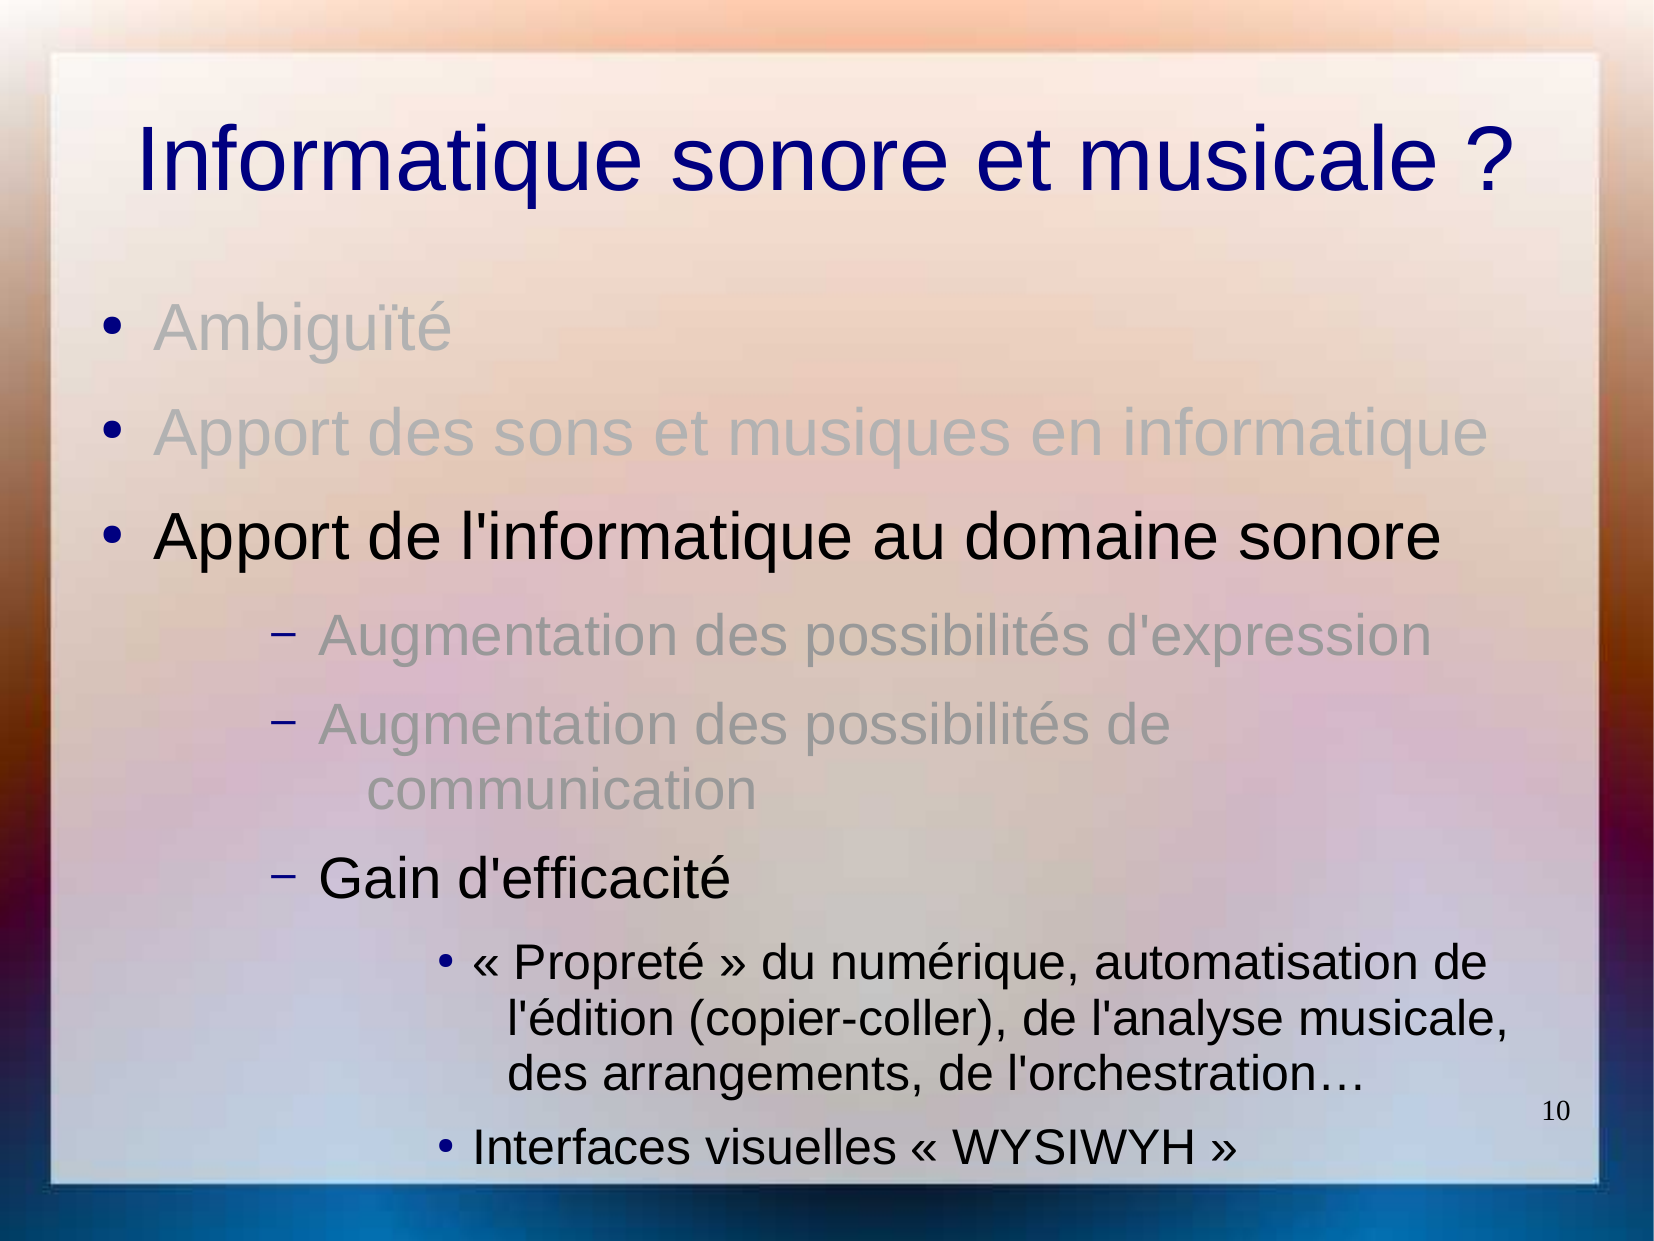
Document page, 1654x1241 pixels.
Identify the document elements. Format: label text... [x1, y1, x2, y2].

picture [0, 0, 1654, 1241]
title Informatique sonore et musicale ? [82, 55, 1571, 263]
list Ambiguïté Apport des sons et musiques en informatique Apport de l'informatique au domaine sonore Augmentation des possibilités d'expression Augmentation des possibilités de communication Gain d'efficacité « Propreté » du numérique, automatisation de l'édition (copier-coller), de l'analyse musicale, des arrangements, de l'orchestration… Interfaces visuelles « WYSIWYH » [82, 290, 1571, 1178]
